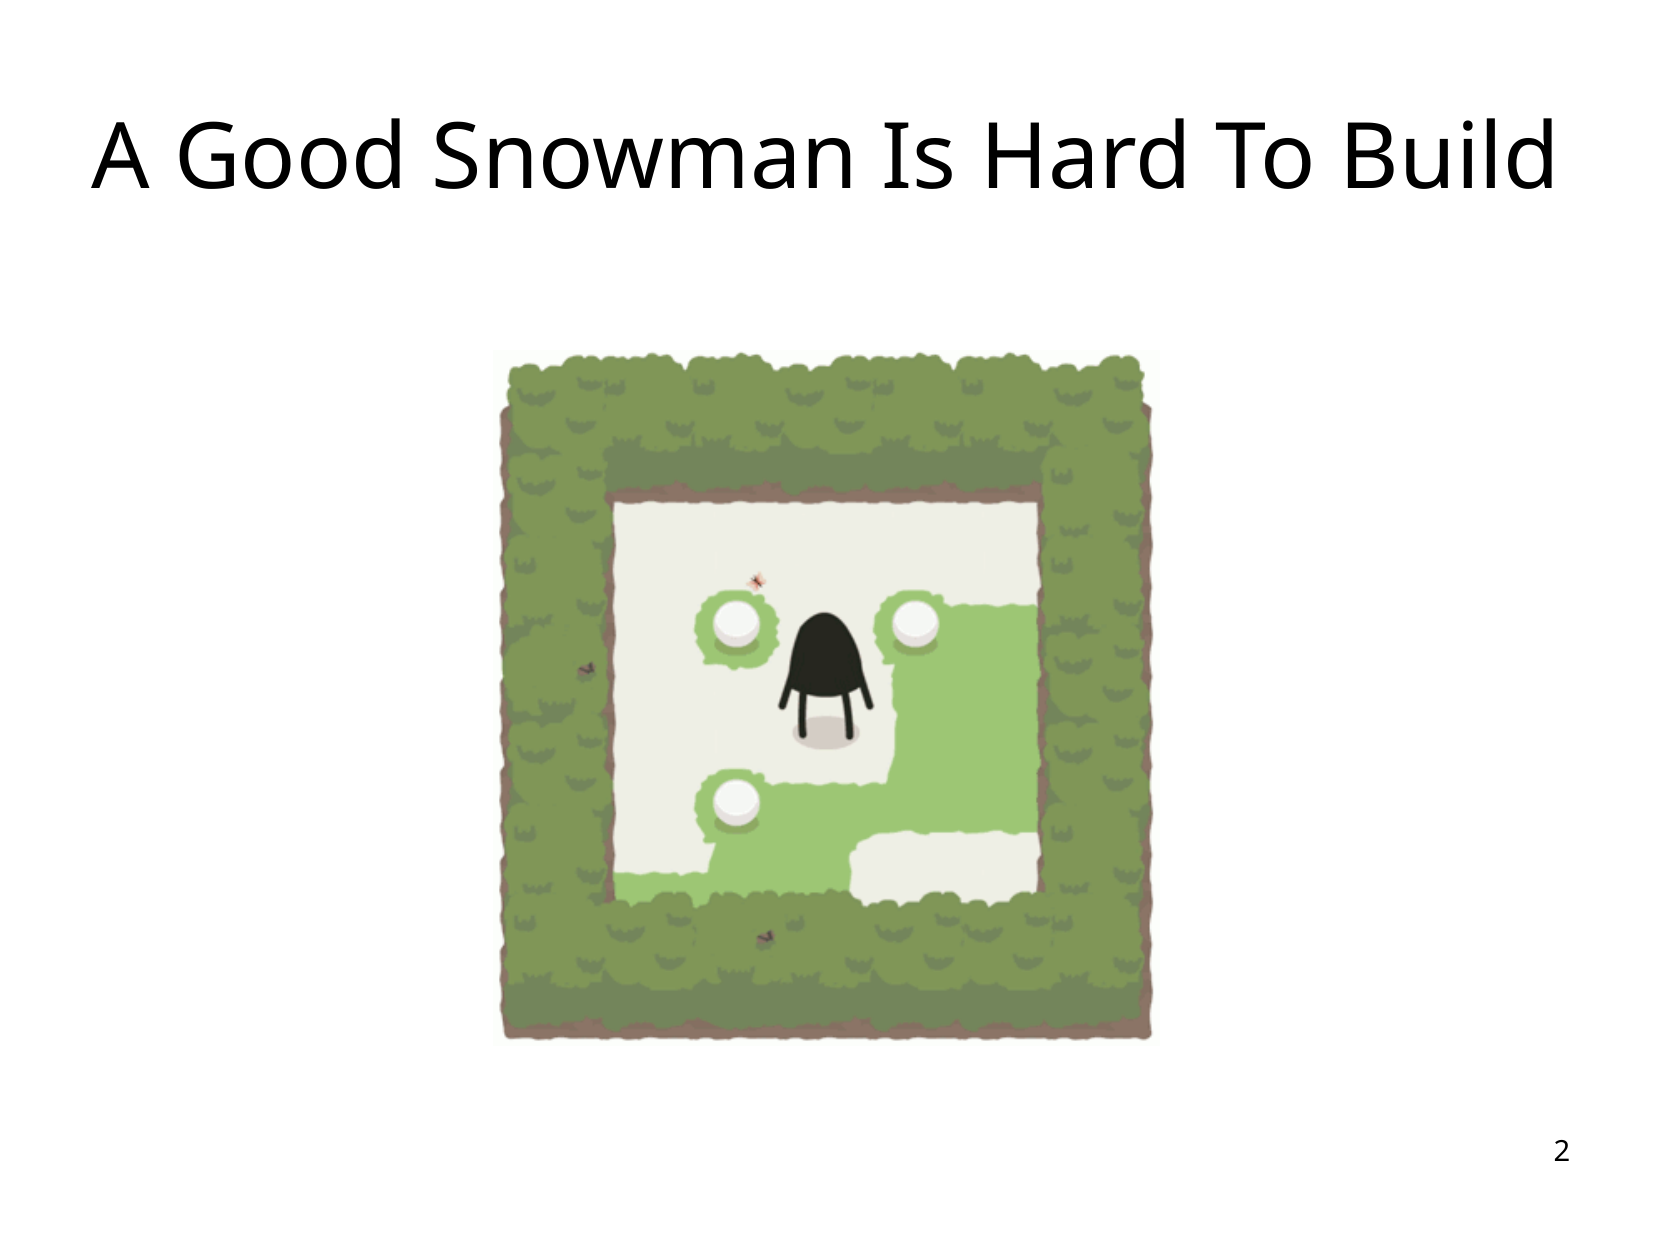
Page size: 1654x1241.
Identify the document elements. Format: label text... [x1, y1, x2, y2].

title A Good Snowman Is Hard To Build [82, 49, 1571, 257]
picture [493, 350, 1160, 1046]
